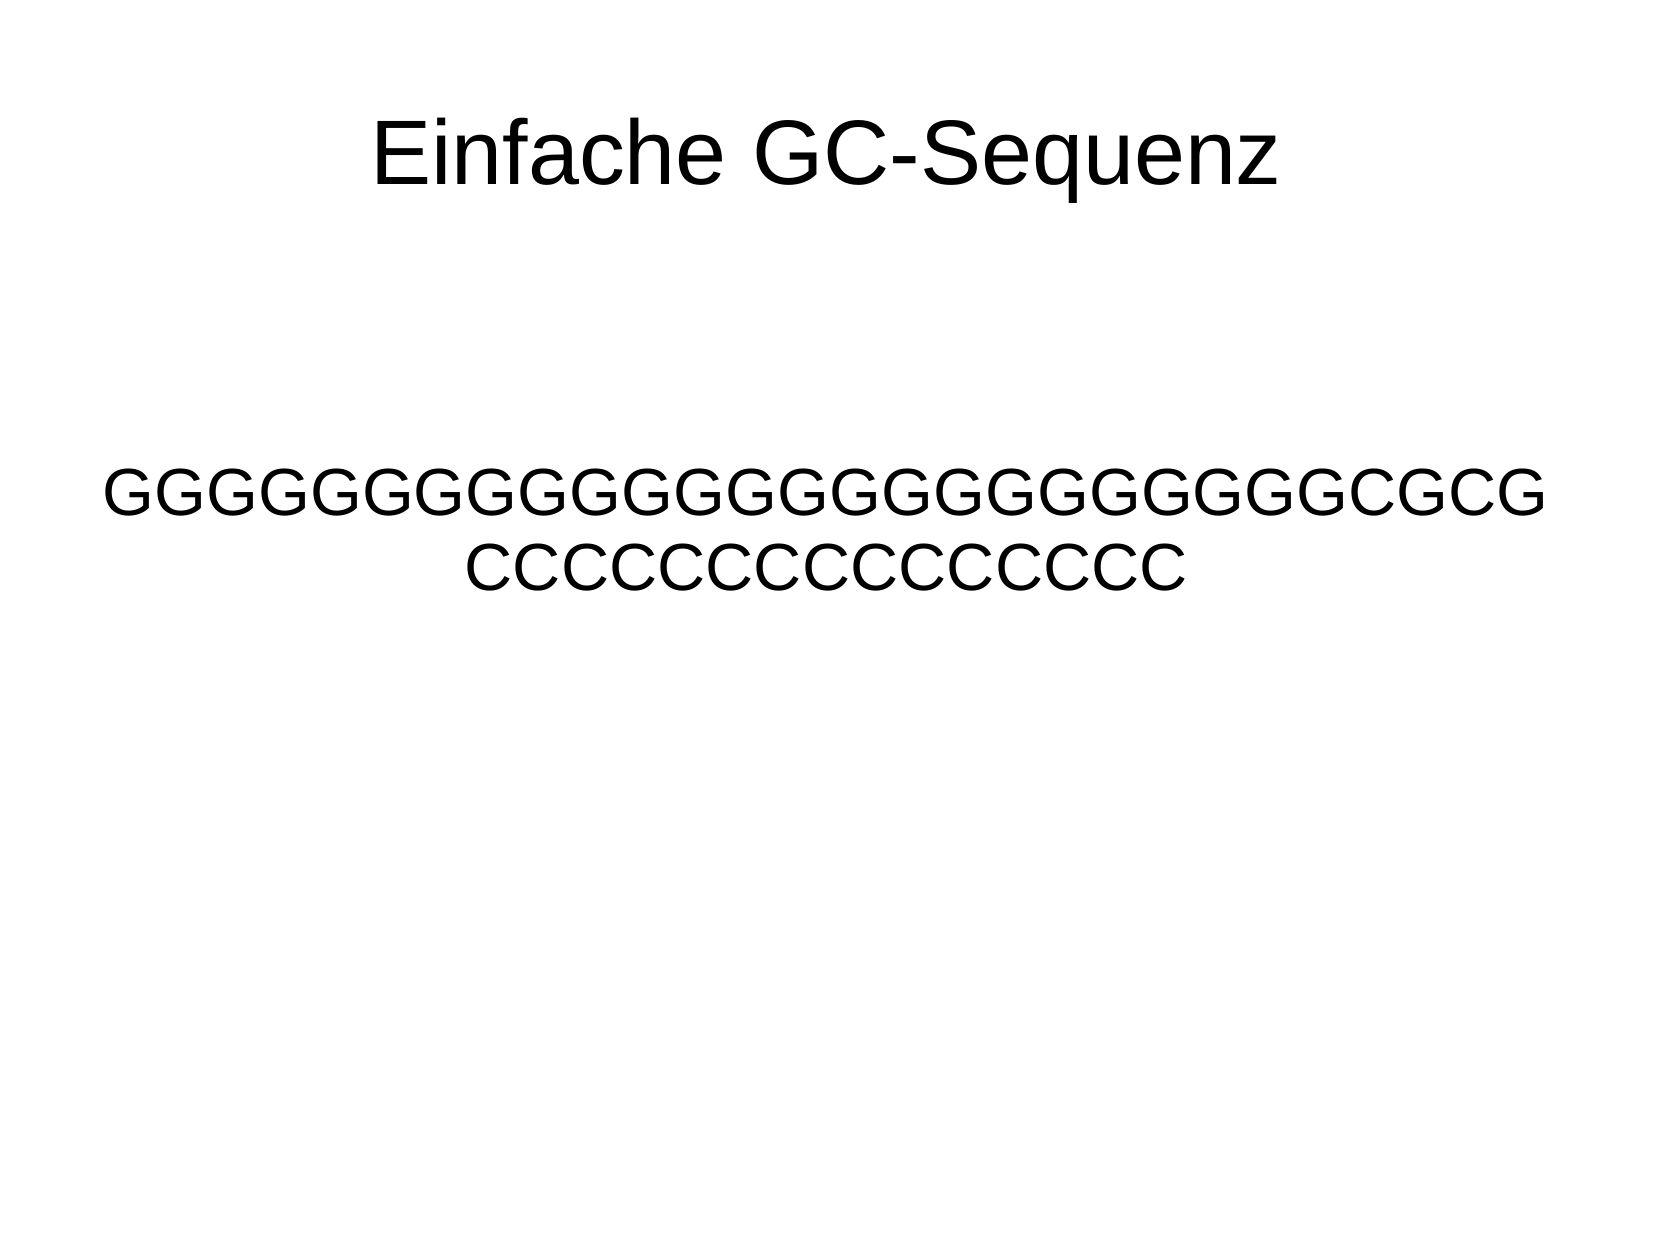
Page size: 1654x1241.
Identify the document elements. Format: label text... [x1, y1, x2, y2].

subtitle GGGGGGGGGGGGGGGGGGGGGGGGCGCGCCCCCCCCCCCCCCC [82, 49, 1571, 1010]
